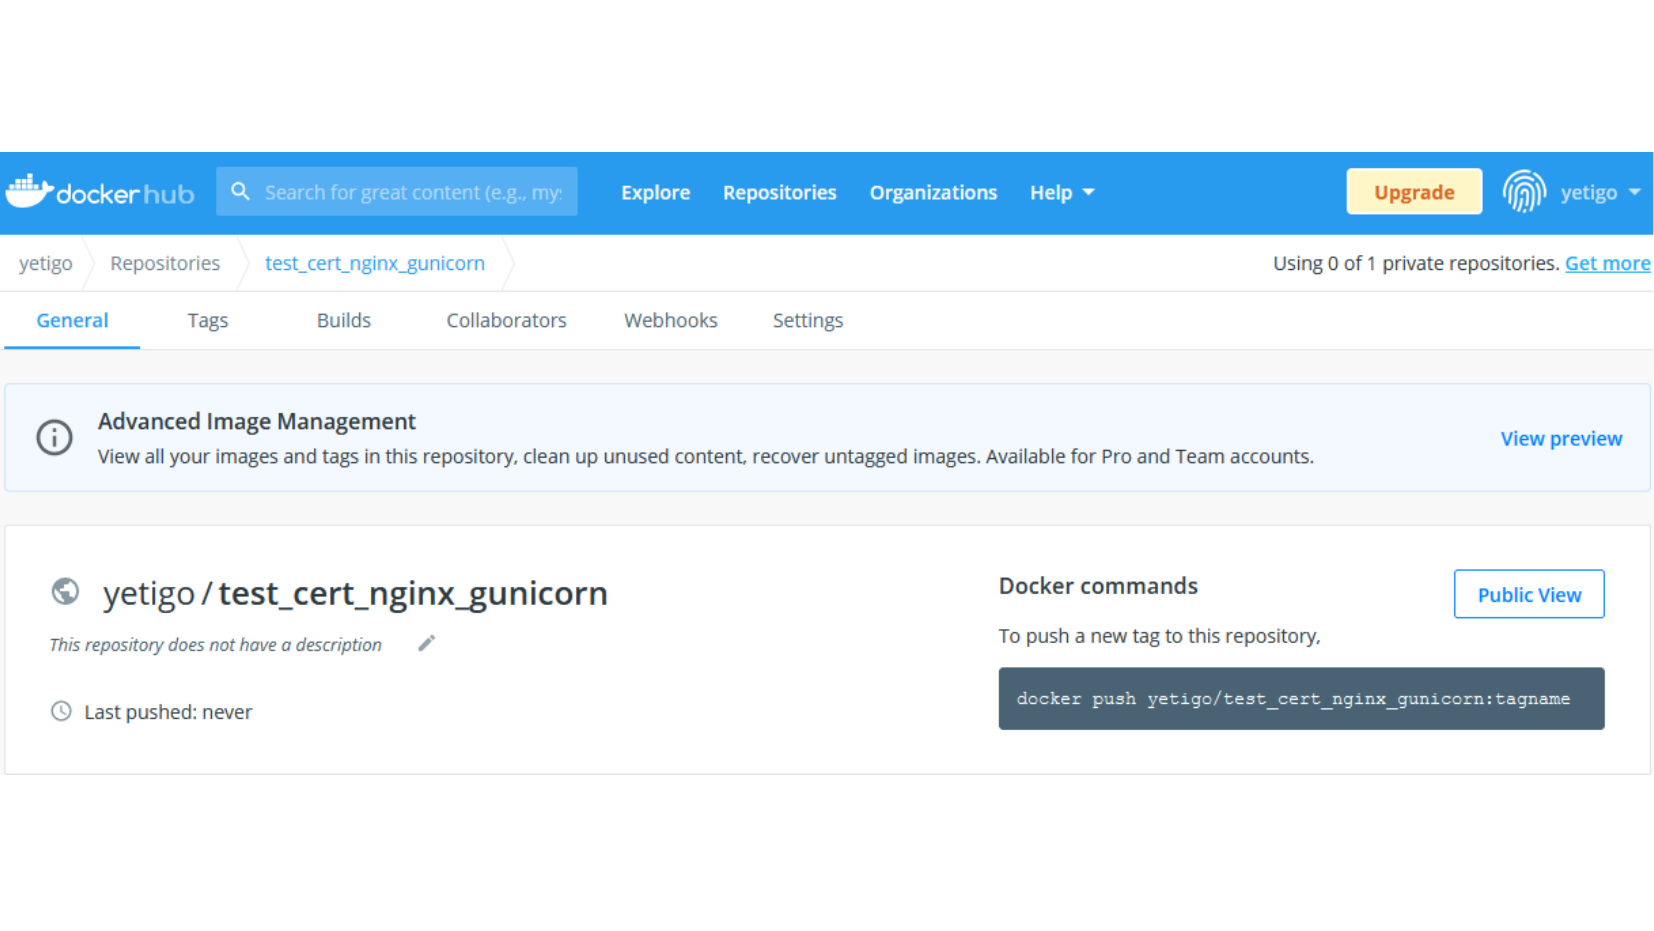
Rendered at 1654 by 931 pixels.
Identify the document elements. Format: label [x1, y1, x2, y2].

picture [0, 152, 1654, 775]
